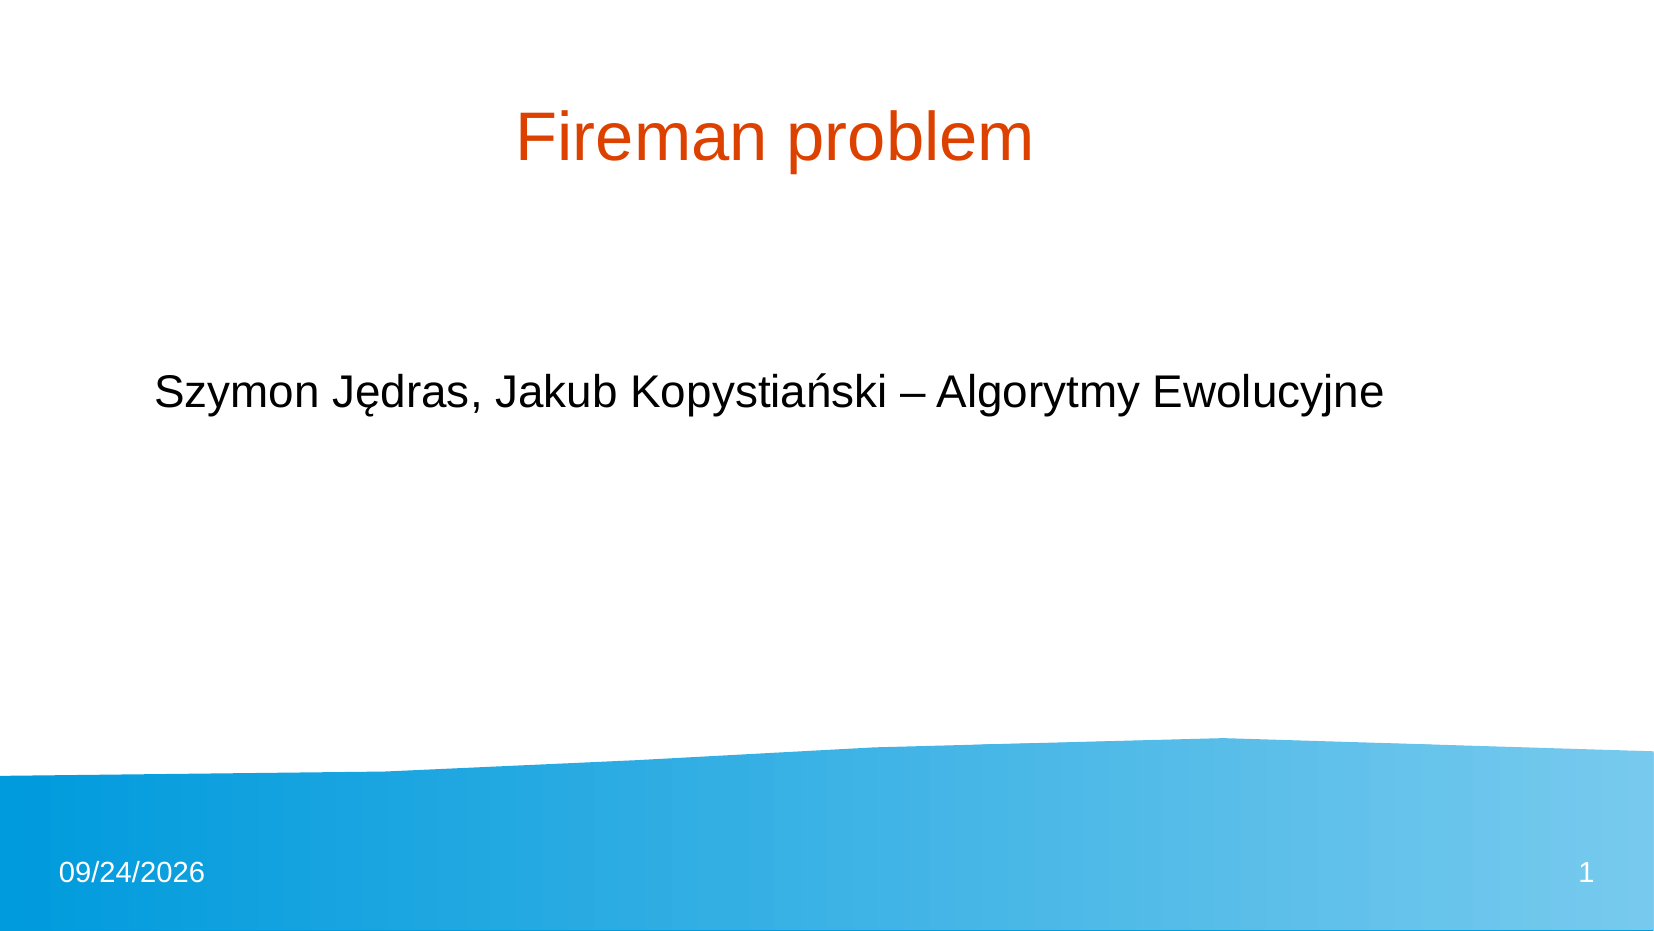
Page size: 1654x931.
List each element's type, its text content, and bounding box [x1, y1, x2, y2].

title Fireman problem [37, 47, 1514, 226]
subtitle Szymon Jędras, Jakub Kopystiański – Algorytmy Ewolucyjne [2, 259, 1538, 526]
